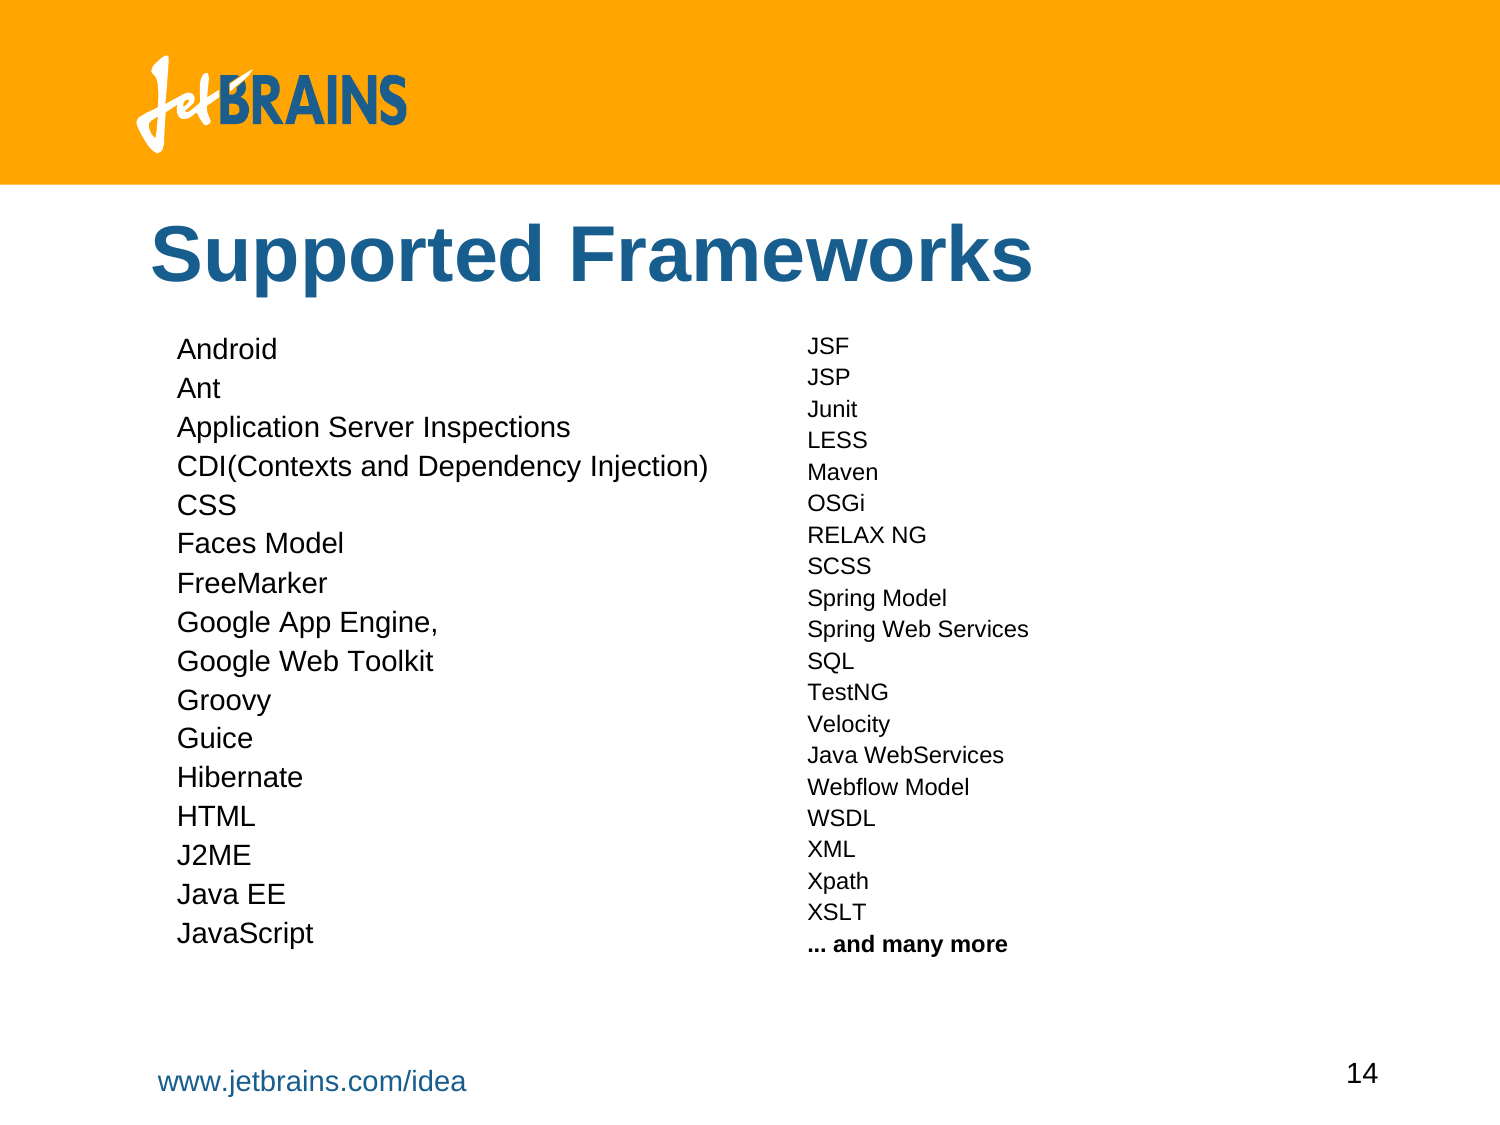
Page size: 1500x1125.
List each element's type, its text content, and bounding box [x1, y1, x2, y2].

list JSF JSP Junit LESS Maven OSGi RELAX NG SCSS Spring Model Spring Web Services SQL TestNG Velocity Java WebServices Webflow Model WSDL XML Xpath XSLT ... and many more [771, 326, 1377, 979]
list Android Ant Application Server Inspections CDI(Contexts and Dependency Injection) CSS Faces Model FreeMarker Google App Engine, Google Web Toolkit Groovy Guice Hibernate HTML J2ME Java EE JavaScript [135, 326, 741, 979]
title Supported Frameworks [135, 194, 1377, 305]
